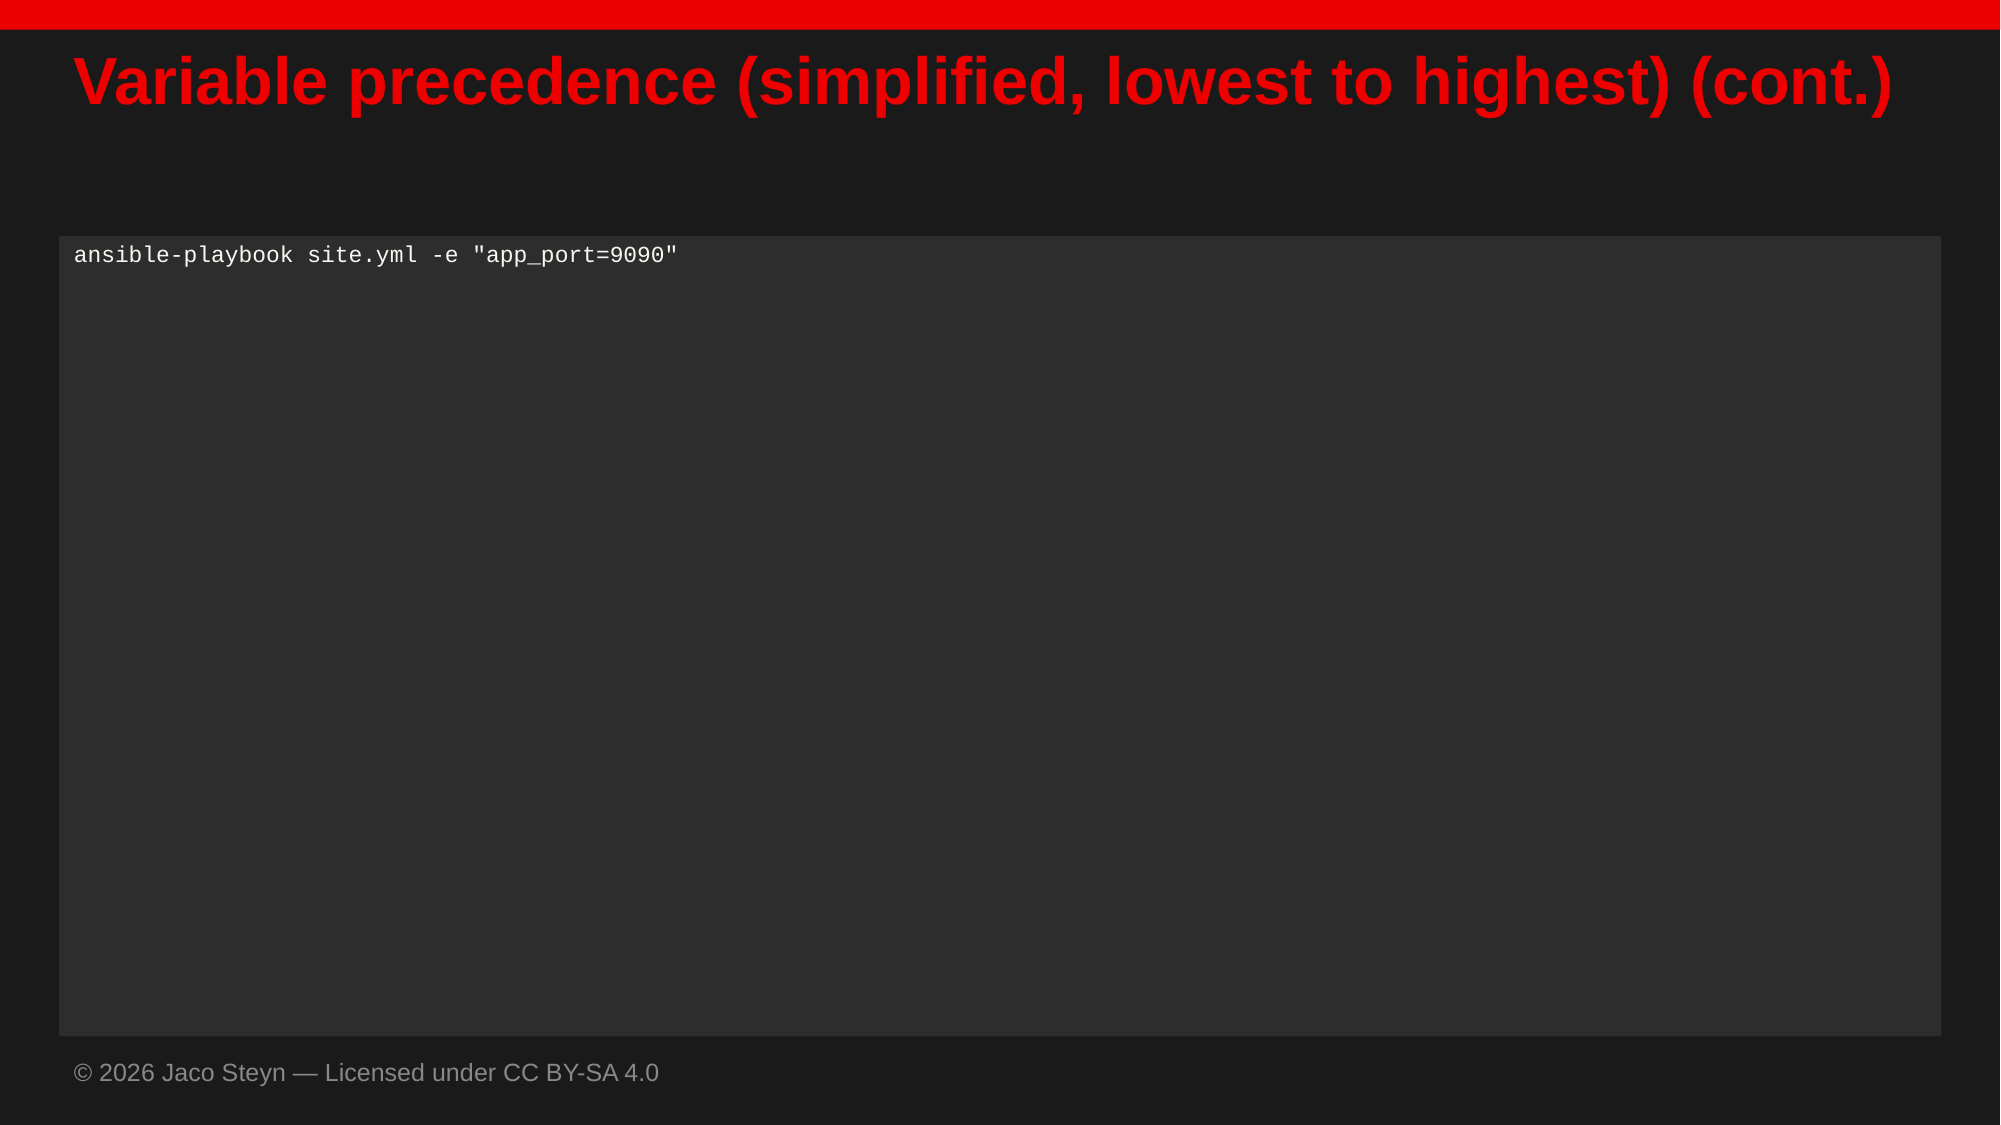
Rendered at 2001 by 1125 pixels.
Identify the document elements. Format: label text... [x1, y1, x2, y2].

text_box Variable precedence (simplified, lowest to highest) (cont.) [59, 36, 1942, 208]
text_box © 2026 Jaco Steyn — Licensed under CC BY-SA 4.0 [59, 1051, 1942, 1093]
text_box ansible-playbook site.yml -e "app_port=9090" [59, 236, 1942, 1037]
text_box [0, 0, 2001, 30]
